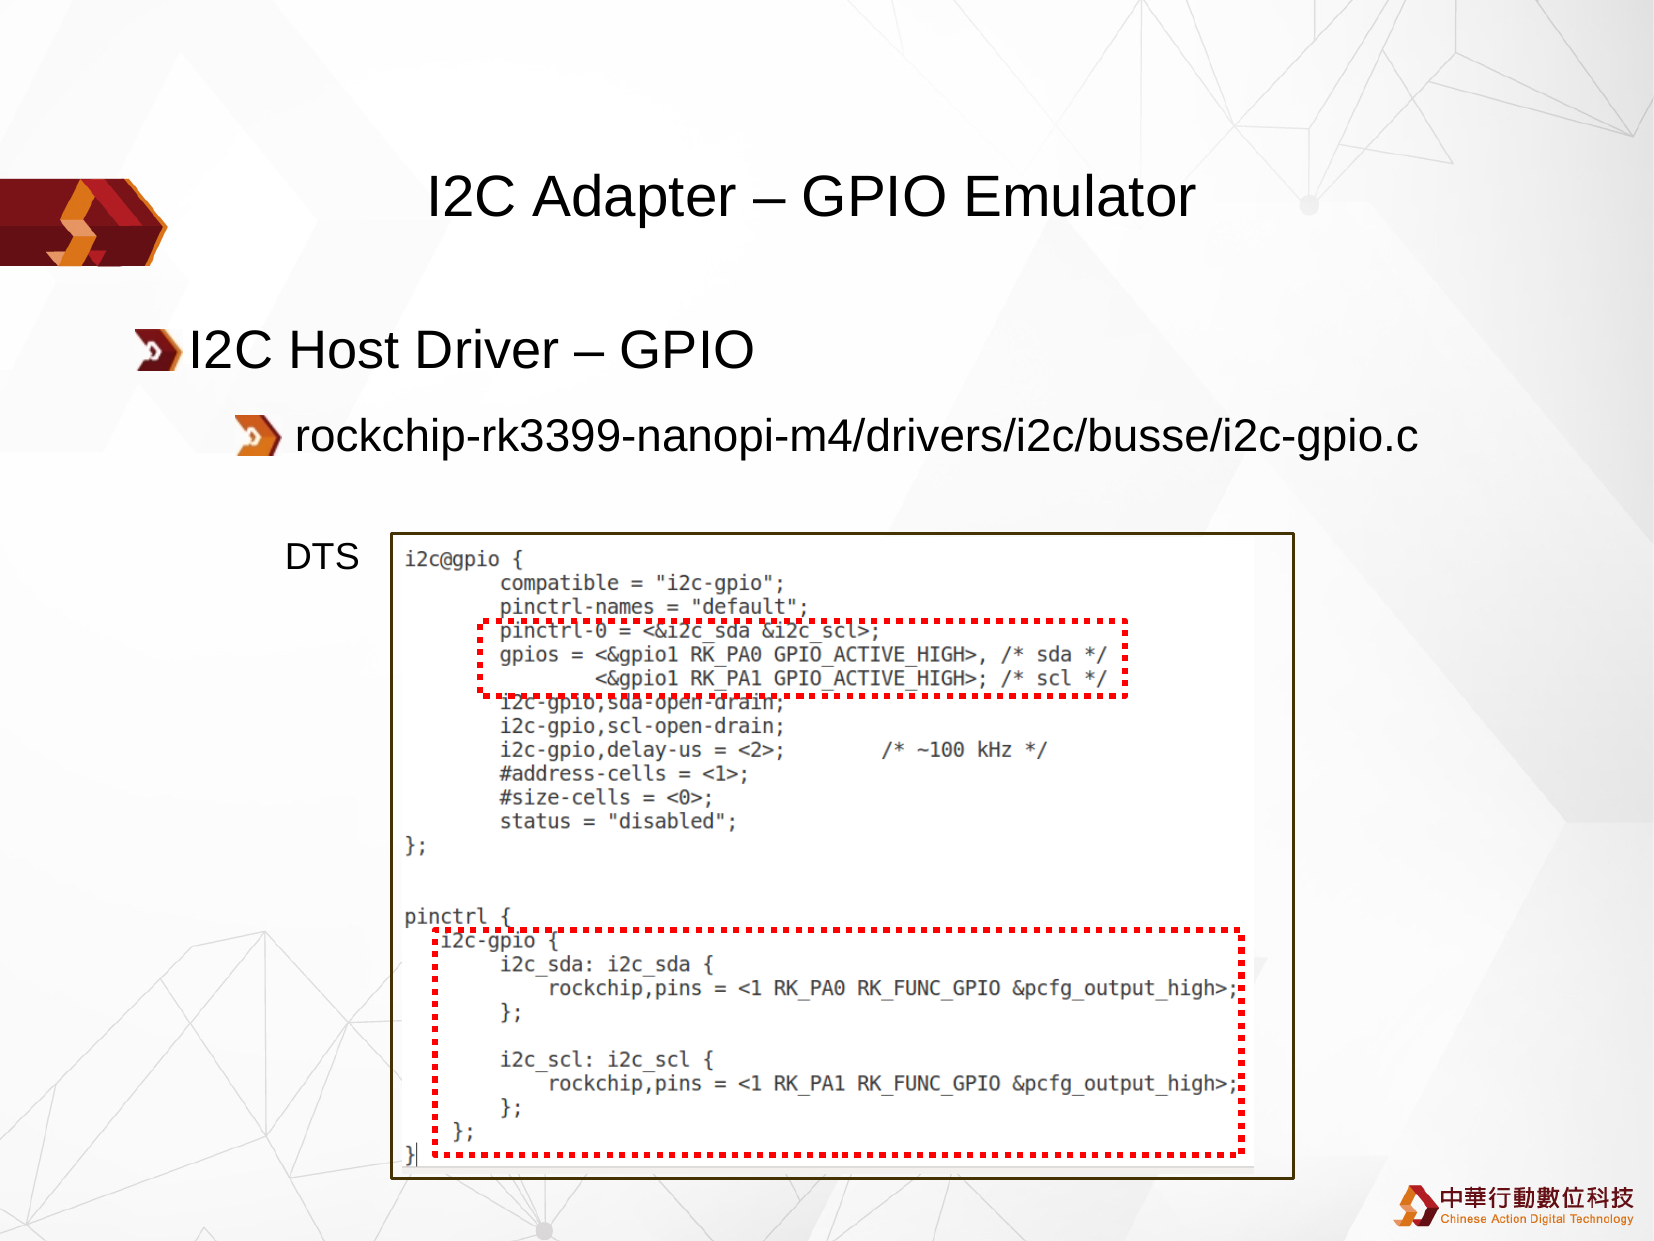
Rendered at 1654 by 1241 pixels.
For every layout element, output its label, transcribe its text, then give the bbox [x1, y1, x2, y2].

picture [0, 0, 1654, 1241]
list I2C Host Driver – GPIO rockchip-rk3399-nanopi-m4/drivers/i2c/busse/i2c-gpio.c [393, 535, 1292, 1040]
text_box DTS [270, 528, 375, 586]
title I2C Adapter – GPIO Emulator [118, 112, 1506, 281]
list I2C Host Driver – GPIO rockchip-rk3399-nanopi-m4/drivers/i2c/busse/i2c-gpio.c [118, 319, 1571, 1040]
